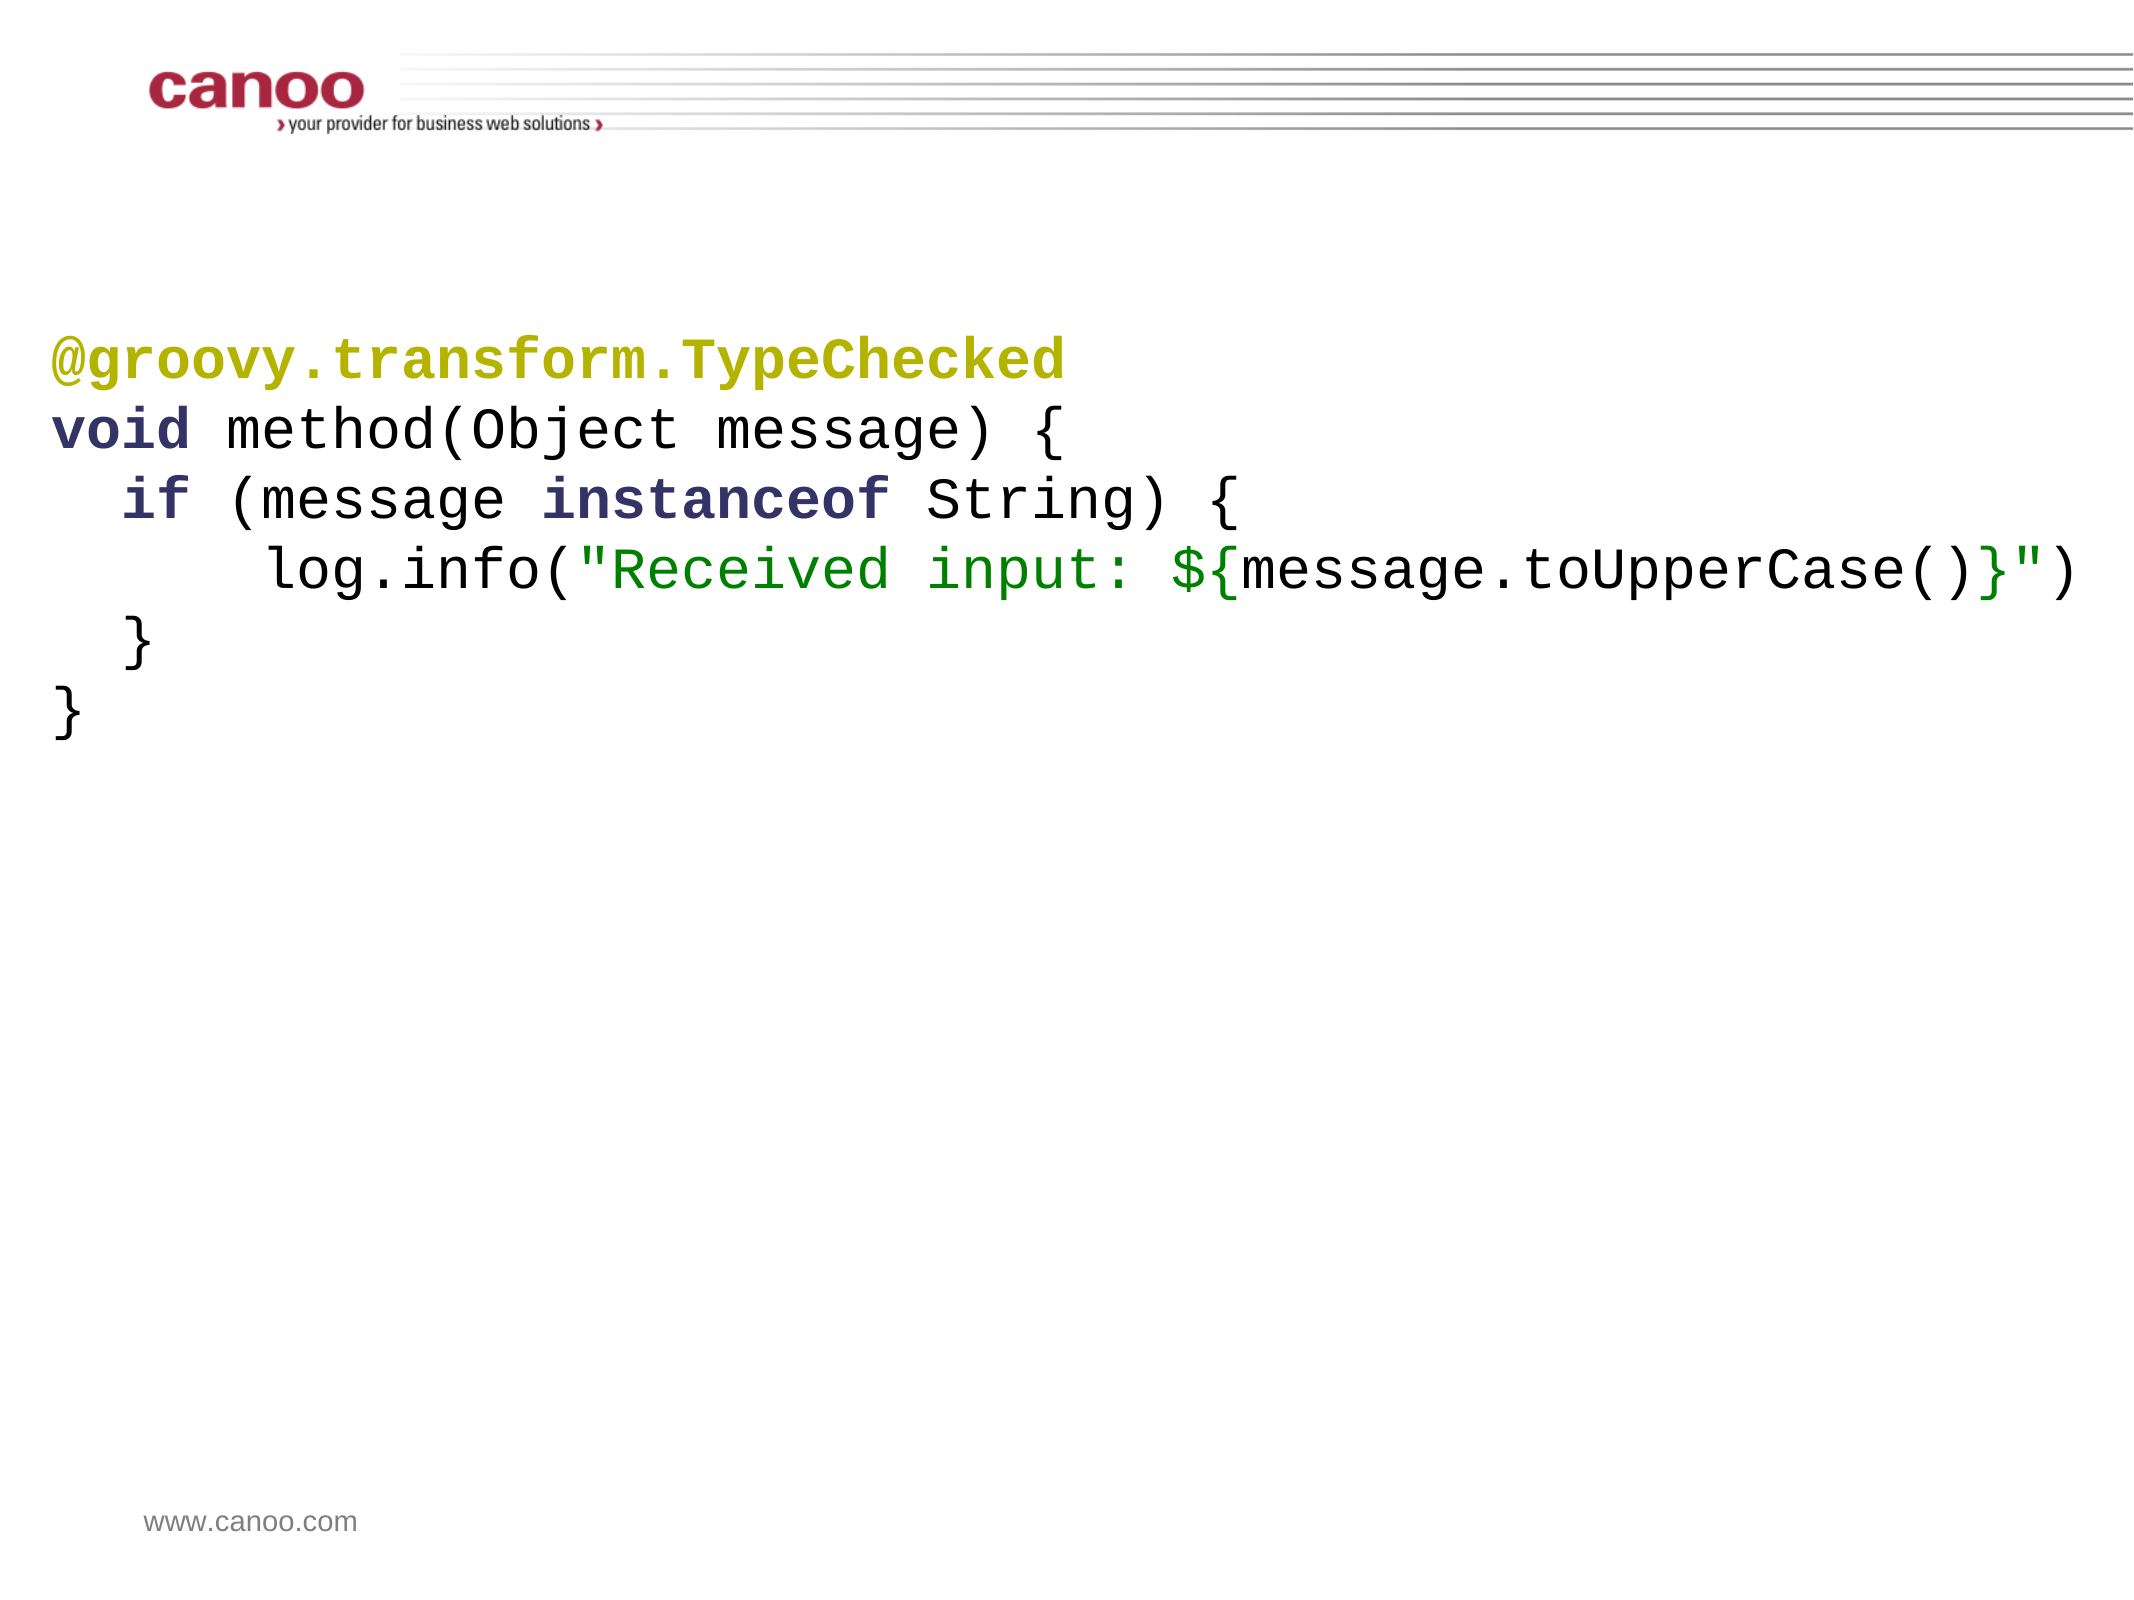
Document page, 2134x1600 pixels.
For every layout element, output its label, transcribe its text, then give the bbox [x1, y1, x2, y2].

picture [0, 21, 2134, 188]
text_box @groovy.transform.TypeChecked void method(Object message) { if (message instanceof String) { log.info("Received input: ${message.toUpperCase()}") } } [36, 312, 2097, 888]
